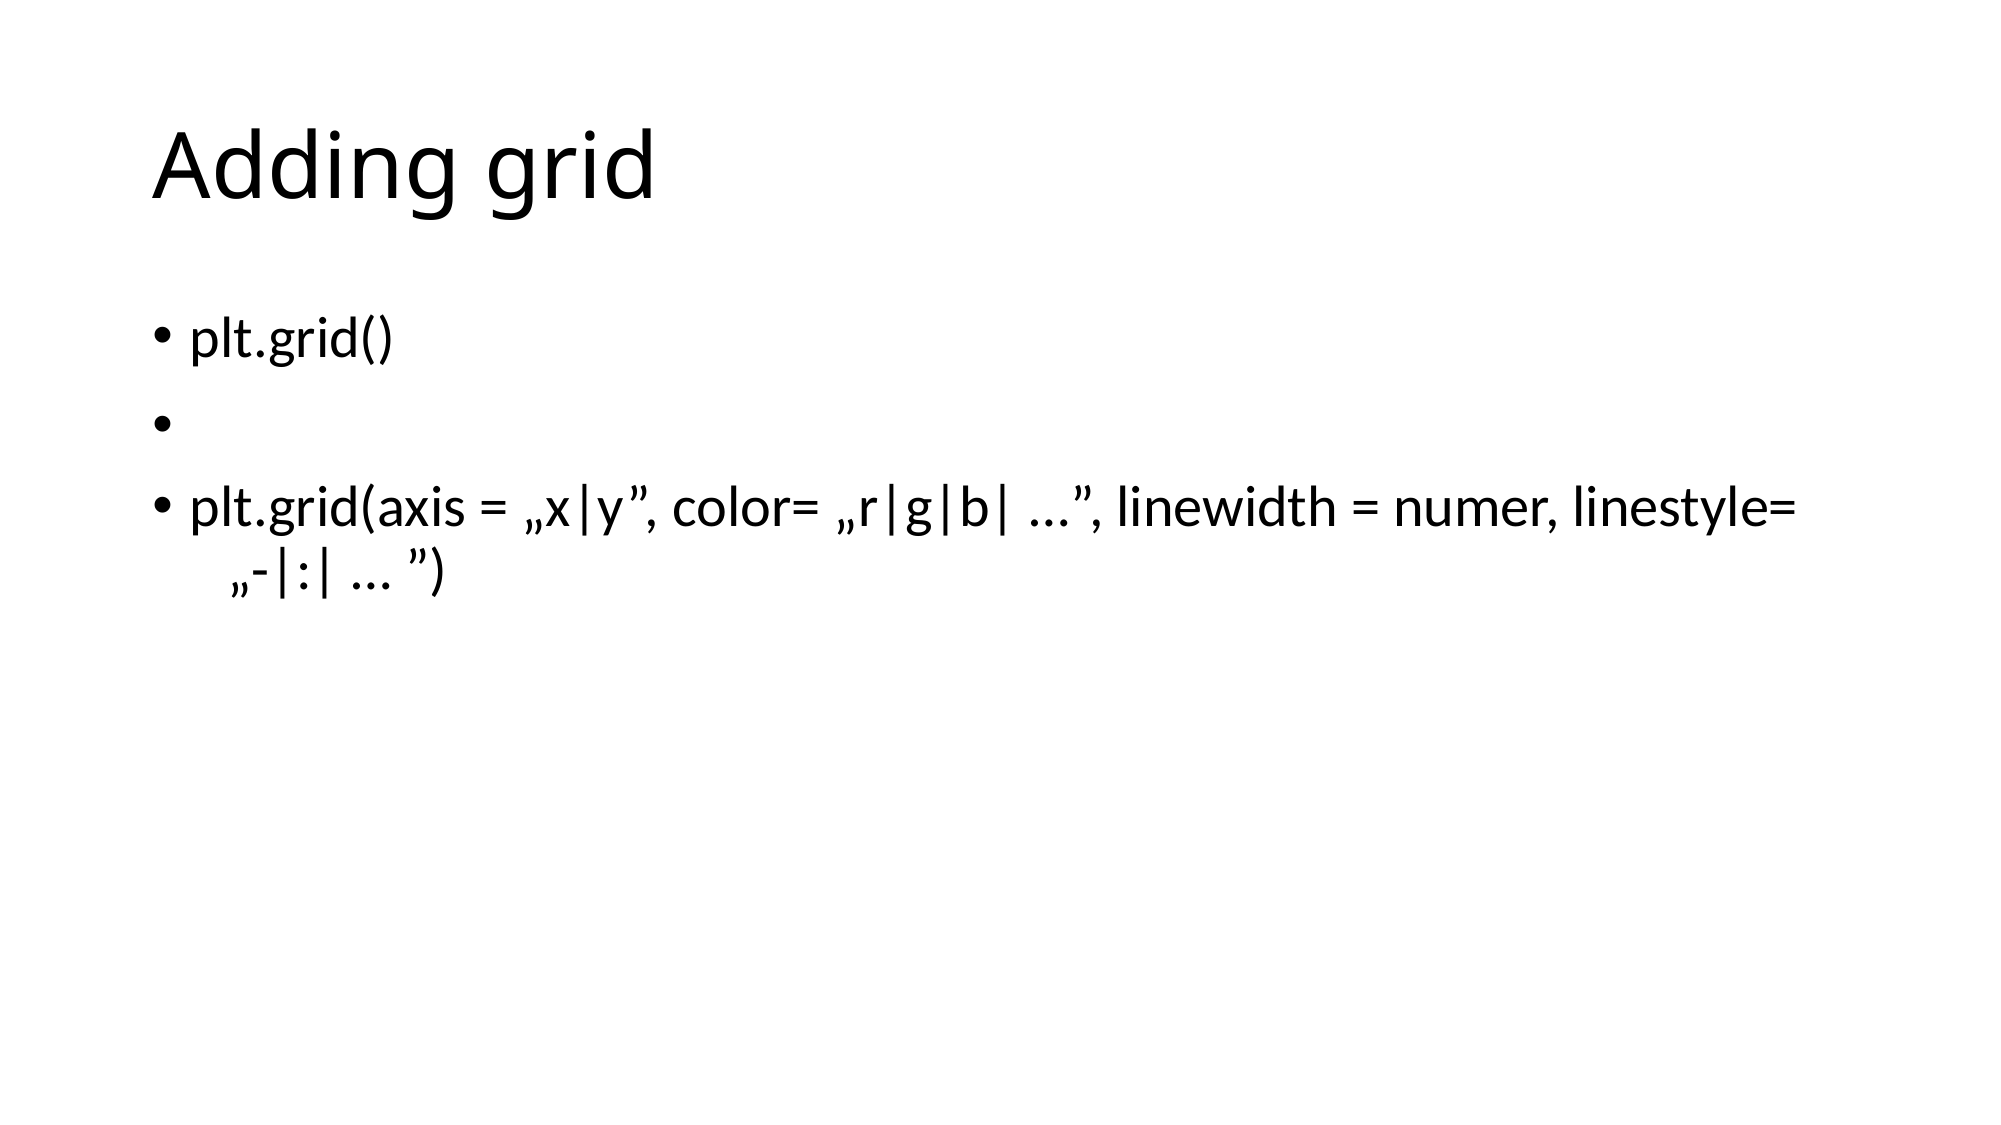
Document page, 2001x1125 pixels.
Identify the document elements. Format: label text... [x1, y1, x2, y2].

list plt.grid() plt.grid(axis = „x|y”, color= „r|g|b| …”, linewidth = numer, linestyle= „-|:| … ”) [137, 299, 1863, 1014]
title Adding grid [137, 59, 1863, 278]
